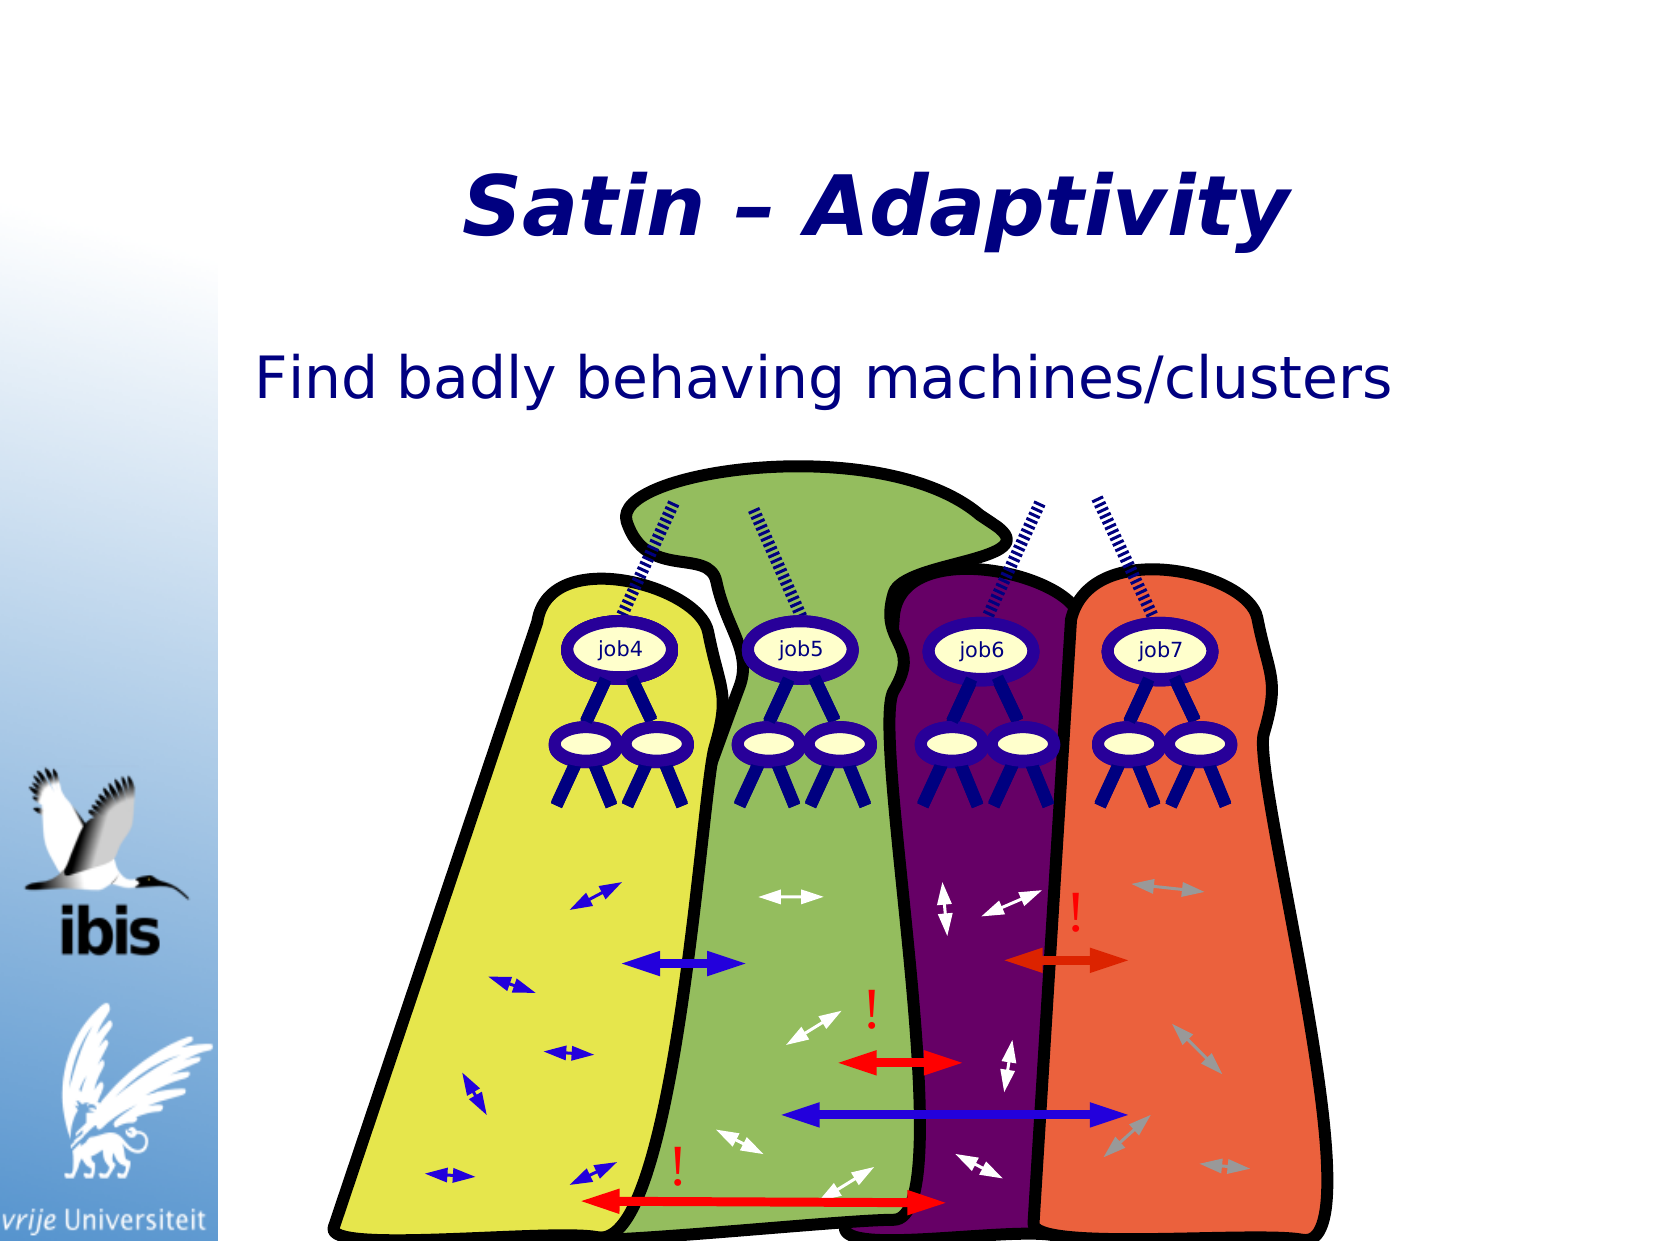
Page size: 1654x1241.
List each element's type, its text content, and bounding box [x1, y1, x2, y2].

text_box job7 [1138, 638, 1206, 667]
text_box [1107, 622, 1213, 681]
text_box [808, 727, 872, 763]
text_box [747, 621, 853, 679]
text_box job6 [959, 638, 1027, 667]
text_box [333, 1196, 1327, 1241]
text_box [991, 727, 1055, 763]
text_box ! [862, 976, 883, 1042]
text_box [928, 622, 1034, 681]
text_box [737, 727, 801, 763]
text_box [1097, 727, 1161, 763]
text_box job5 [778, 637, 846, 666]
text_box [567, 621, 672, 679]
text_box job4 [598, 637, 665, 666]
text_box [554, 727, 618, 763]
picture [0, 0, 218, 1241]
title Satin – Adaptivity [219, 102, 1534, 311]
text_box [1168, 727, 1232, 763]
text_box [920, 727, 984, 763]
text_box ! [1066, 879, 1086, 944]
text_box [625, 727, 689, 763]
text_box ! [669, 1132, 689, 1198]
list Find badly behaving machines/clusters [236, 344, 1534, 1196]
